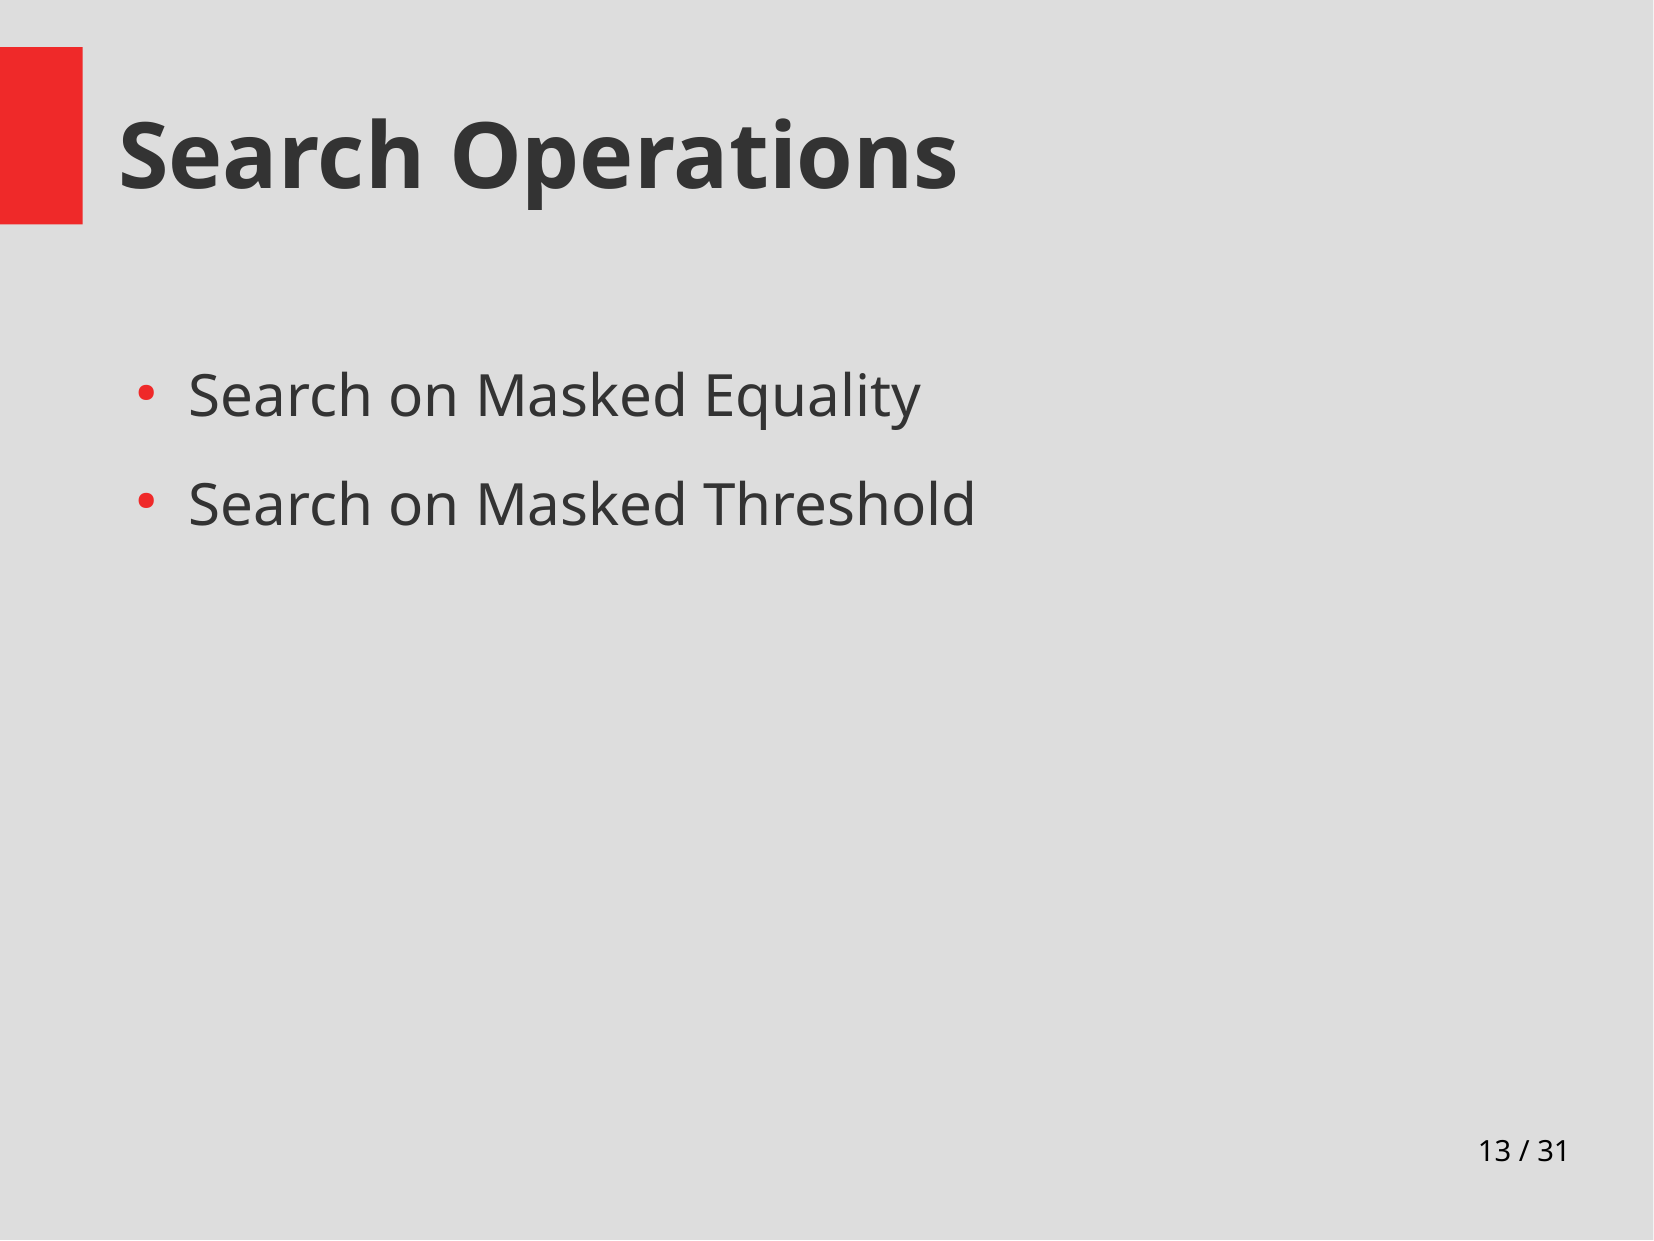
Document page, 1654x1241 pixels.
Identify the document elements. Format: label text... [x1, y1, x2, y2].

list Search on Masked Equality Search on Masked Threshold [118, 354, 1536, 1074]
title Search Operations [118, 49, 1571, 257]
